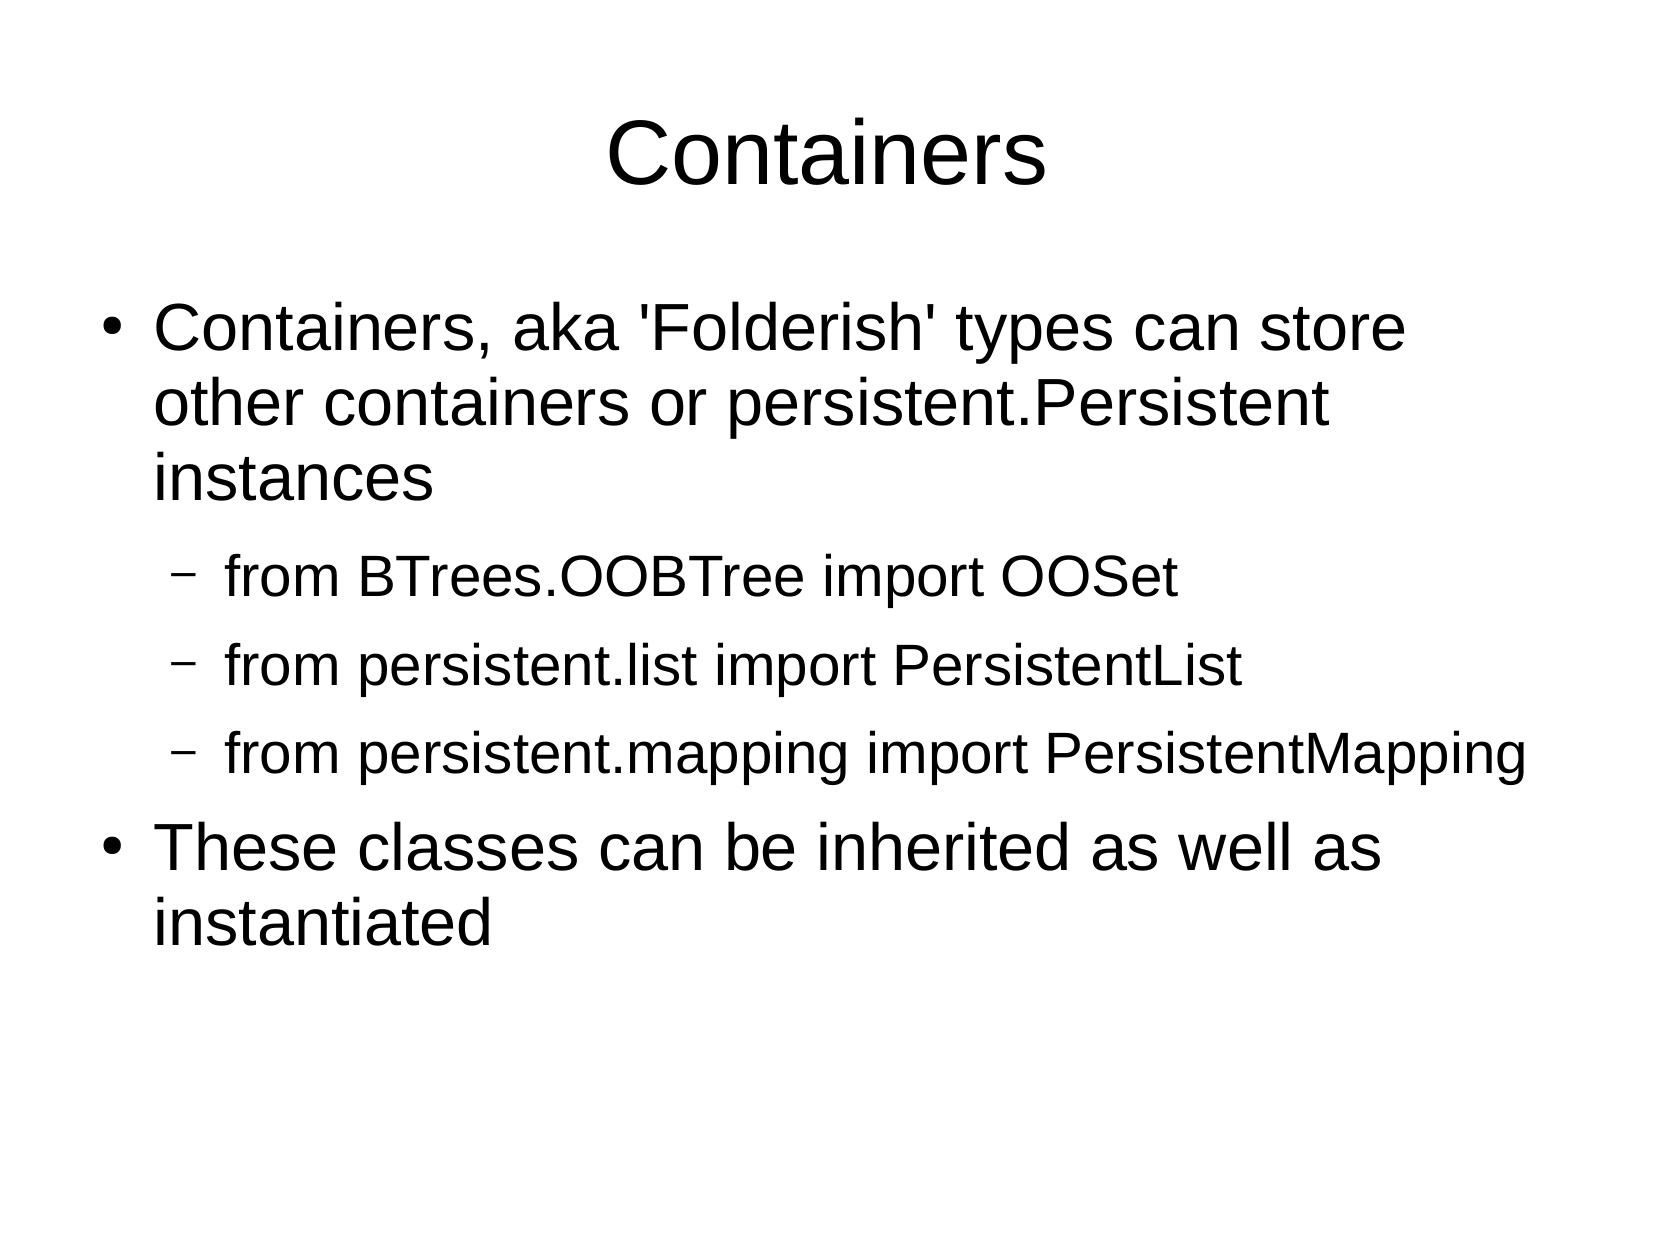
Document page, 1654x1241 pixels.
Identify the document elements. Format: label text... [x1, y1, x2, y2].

title Containers [82, 49, 1571, 257]
list Containers, aka 'Folderish' types can store other containers or persistent.Persistent instances from BTrees.OOBTree import OOSet from persistent.list import PersistentList from persistent.mapping import PersistentMapping These classes can be inherited as well as instantiated [82, 290, 1571, 1010]
